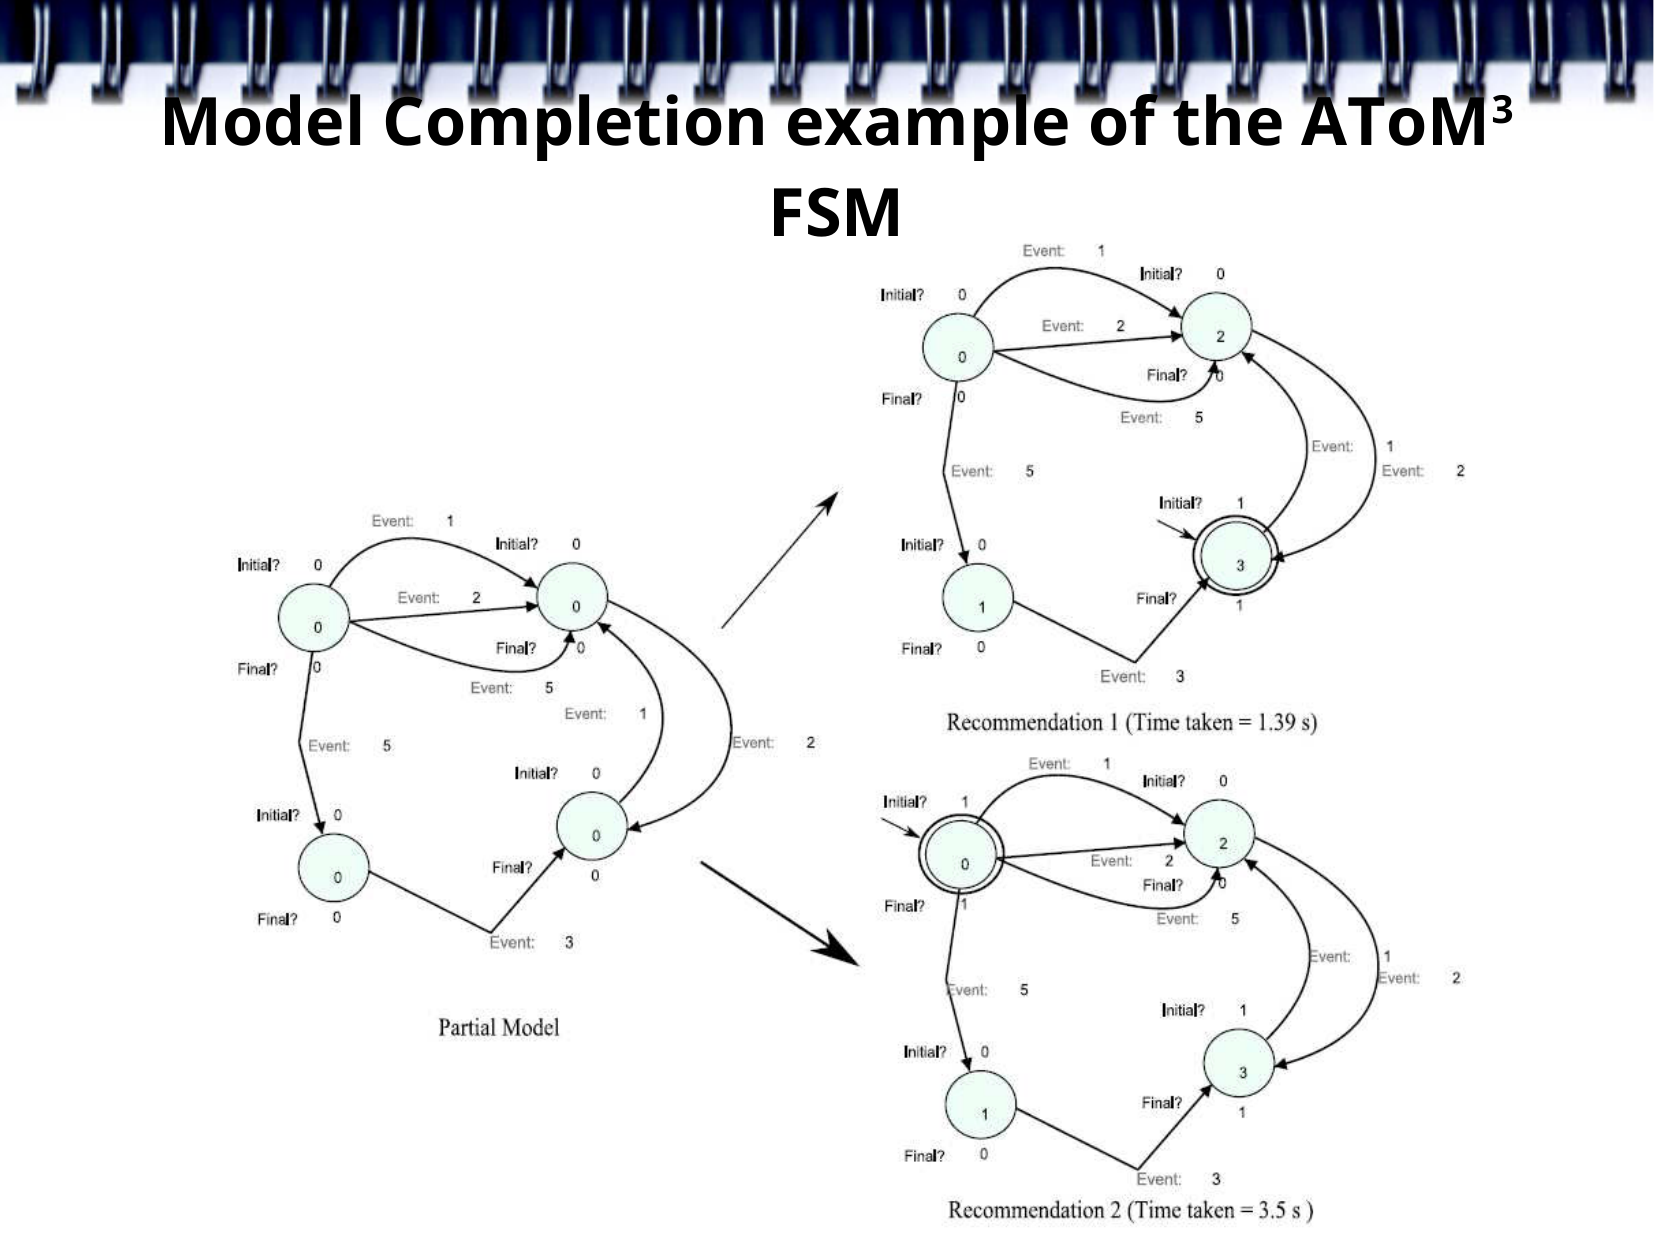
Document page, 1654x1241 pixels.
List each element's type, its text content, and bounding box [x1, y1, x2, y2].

picture [1045, 115, 1058, 121]
picture [0, 0, 1654, 121]
picture [942, 116, 953, 121]
picture [1319, 106, 1329, 121]
picture [1441, 108, 1446, 121]
picture [319, 115, 332, 121]
picture [505, 116, 516, 121]
picture [277, 116, 290, 121]
picture [919, 116, 931, 121]
picture [548, 116, 560, 121]
picture [202, 108, 207, 121]
picture [697, 116, 710, 121]
picture [1400, 116, 1413, 121]
picture [985, 116, 997, 121]
picture [1470, 108, 1475, 121]
picture [236, 116, 249, 121]
picture [1259, 115, 1272, 121]
picture [1217, 116, 1230, 121]
picture [1102, 116, 1115, 121]
picture [740, 116, 753, 121]
picture [482, 116, 494, 121]
title Model Completion example of the AToM3 FSM [139, 123, 1535, 207]
picture [439, 116, 452, 121]
picture [173, 108, 178, 121]
picture [799, 115, 812, 121]
picture [177, 222, 1477, 1241]
picture [608, 115, 621, 121]
